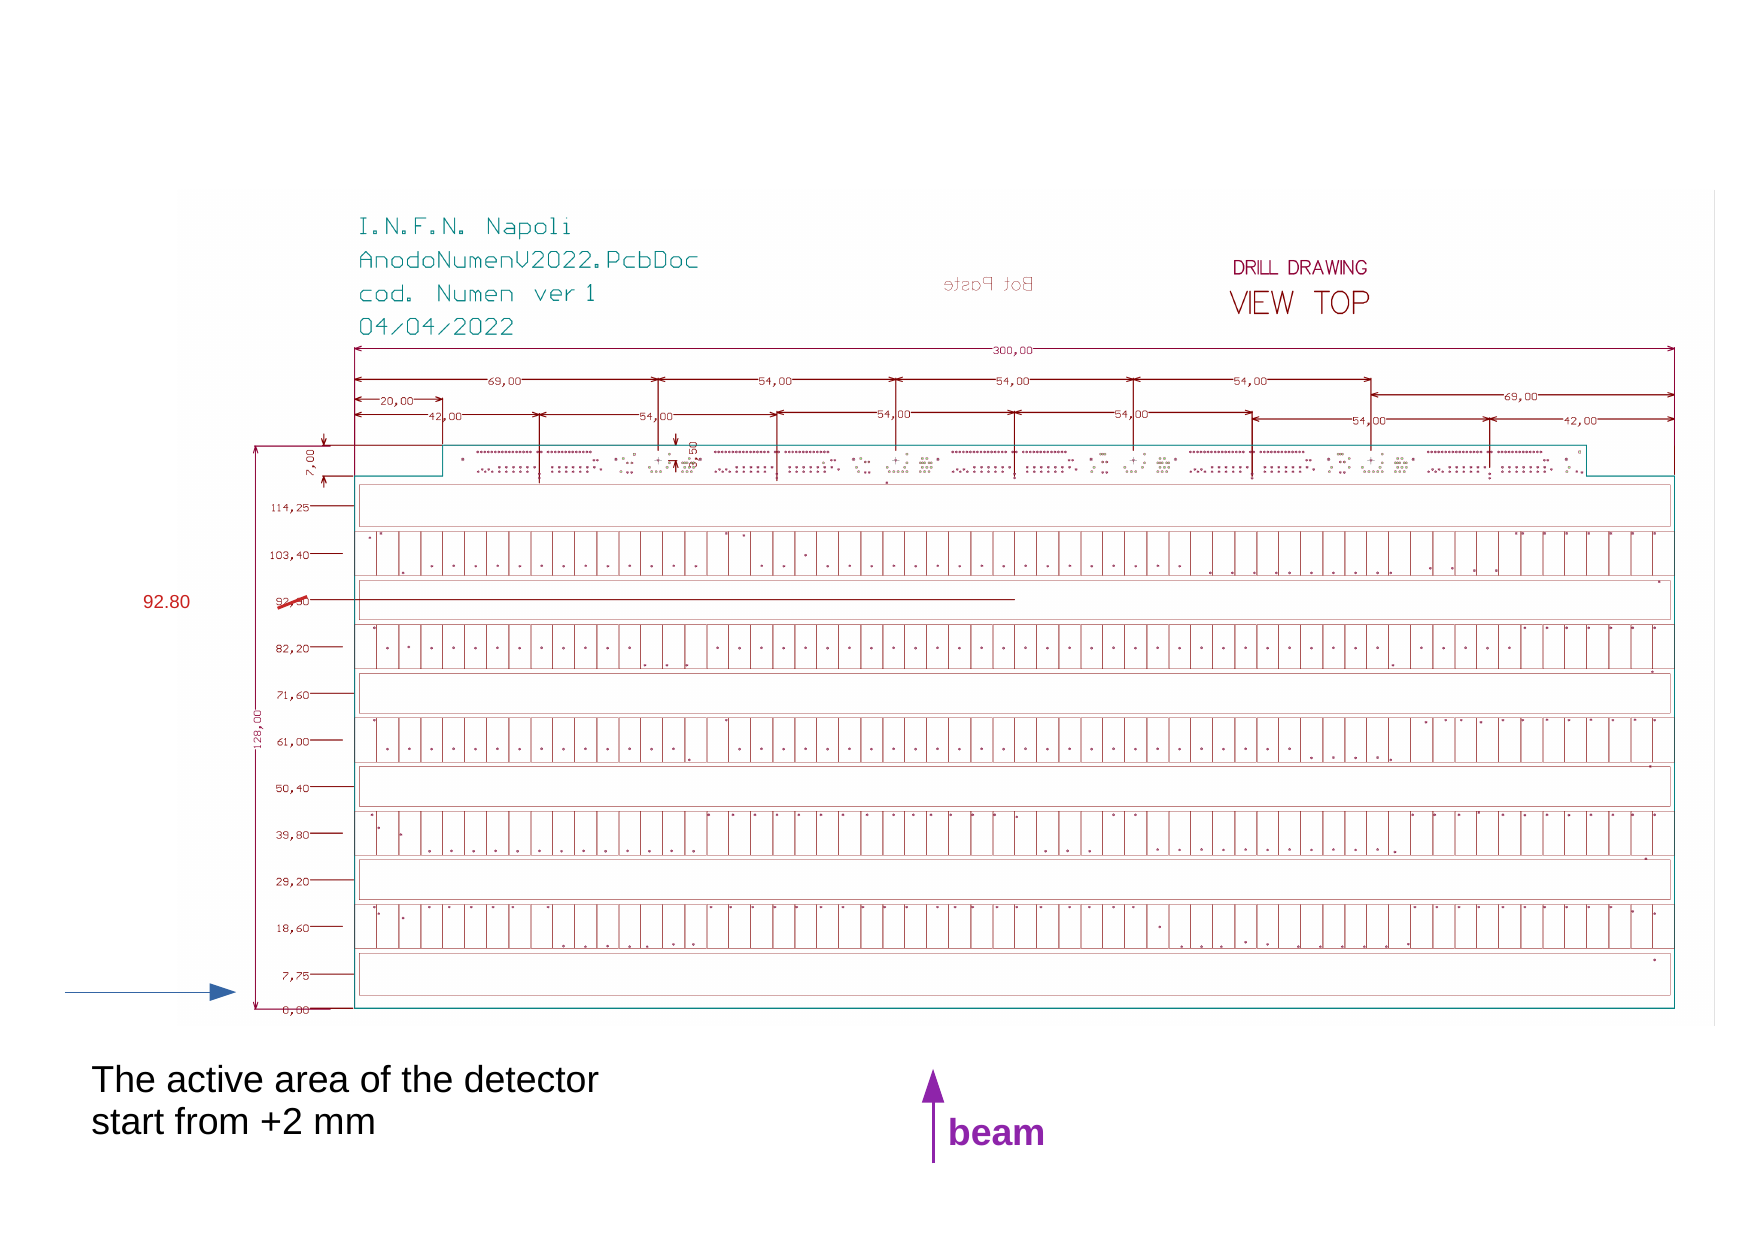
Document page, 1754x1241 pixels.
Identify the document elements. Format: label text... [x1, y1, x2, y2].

picture [177, 188, 1717, 1027]
text_box 92.80 [128, 584, 241, 621]
text_box The active area of the detector start from +2 mm [76, 1051, 638, 1150]
text_box beam [933, 1104, 1176, 1162]
